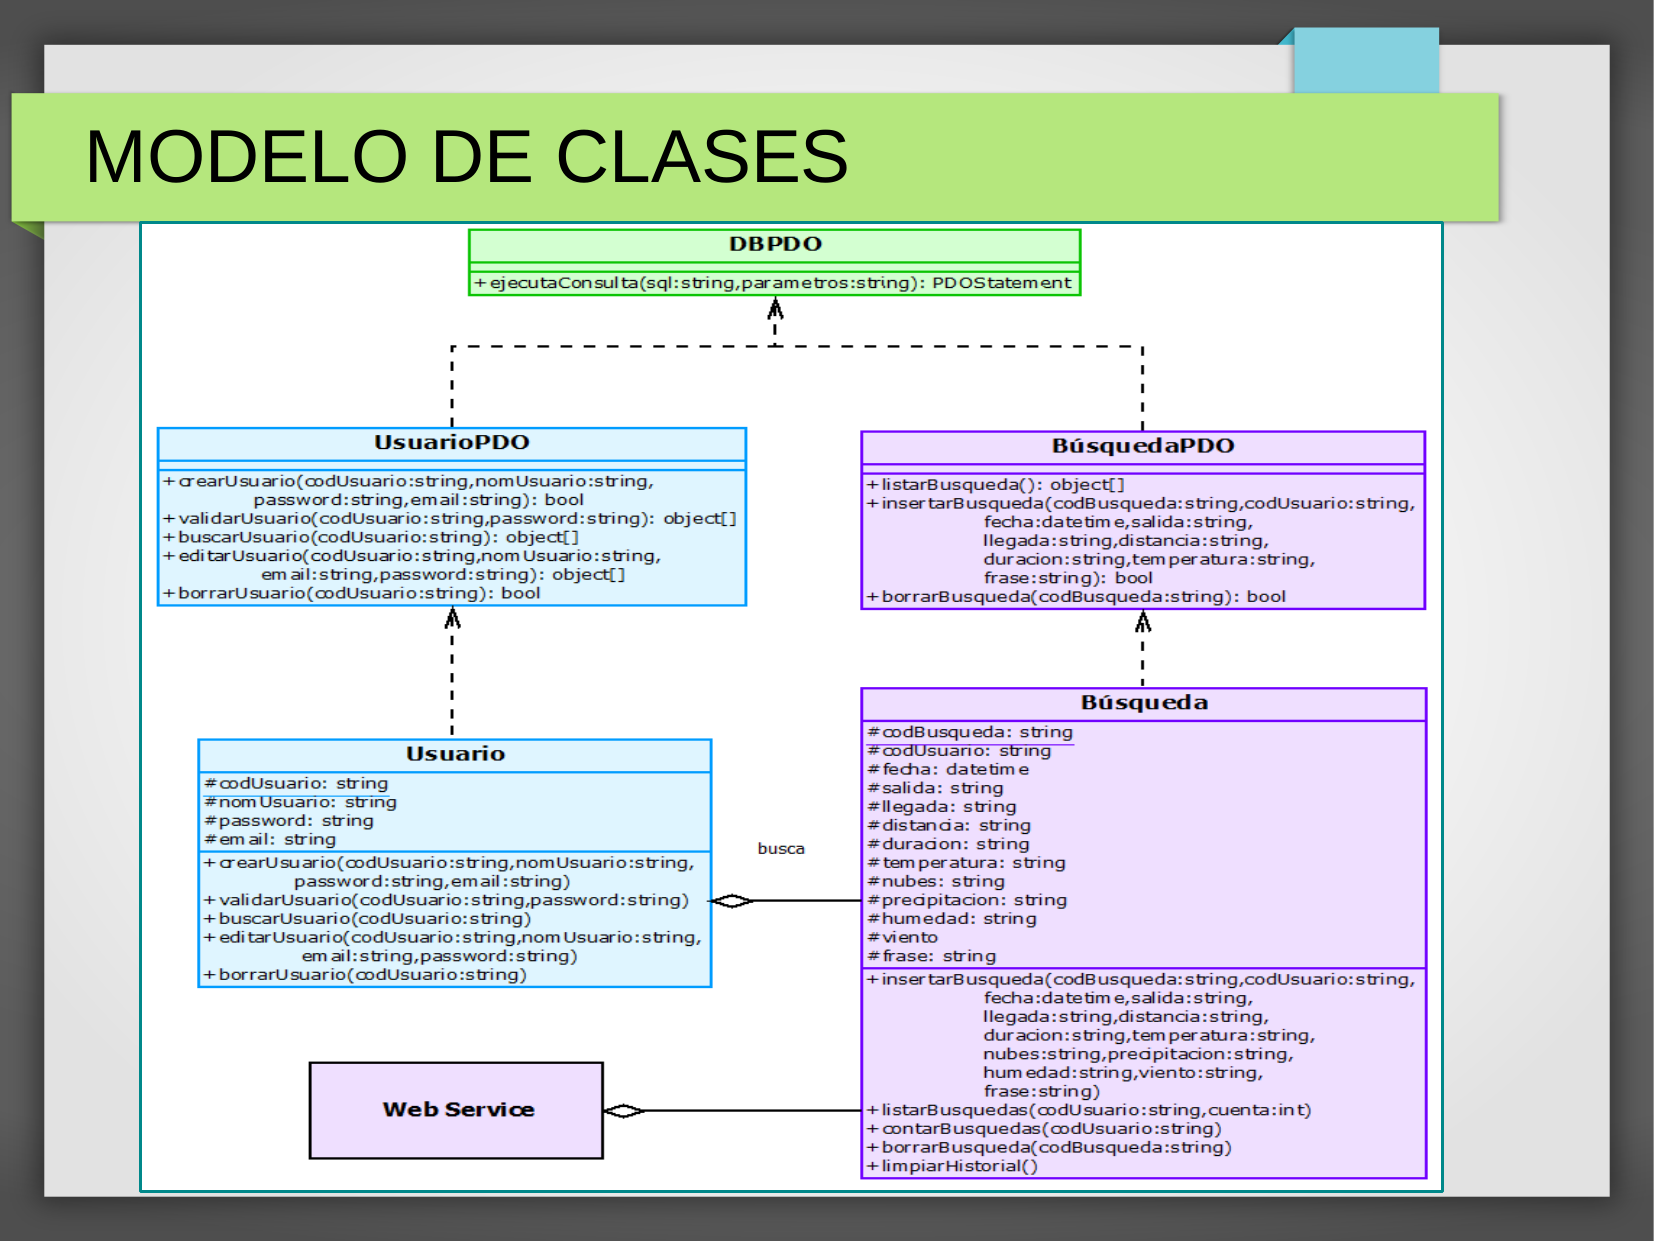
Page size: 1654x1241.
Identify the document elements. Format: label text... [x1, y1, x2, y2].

picture [0, 0, 1654, 1241]
title MODELO DE CLASES [84, 52, 1573, 260]
